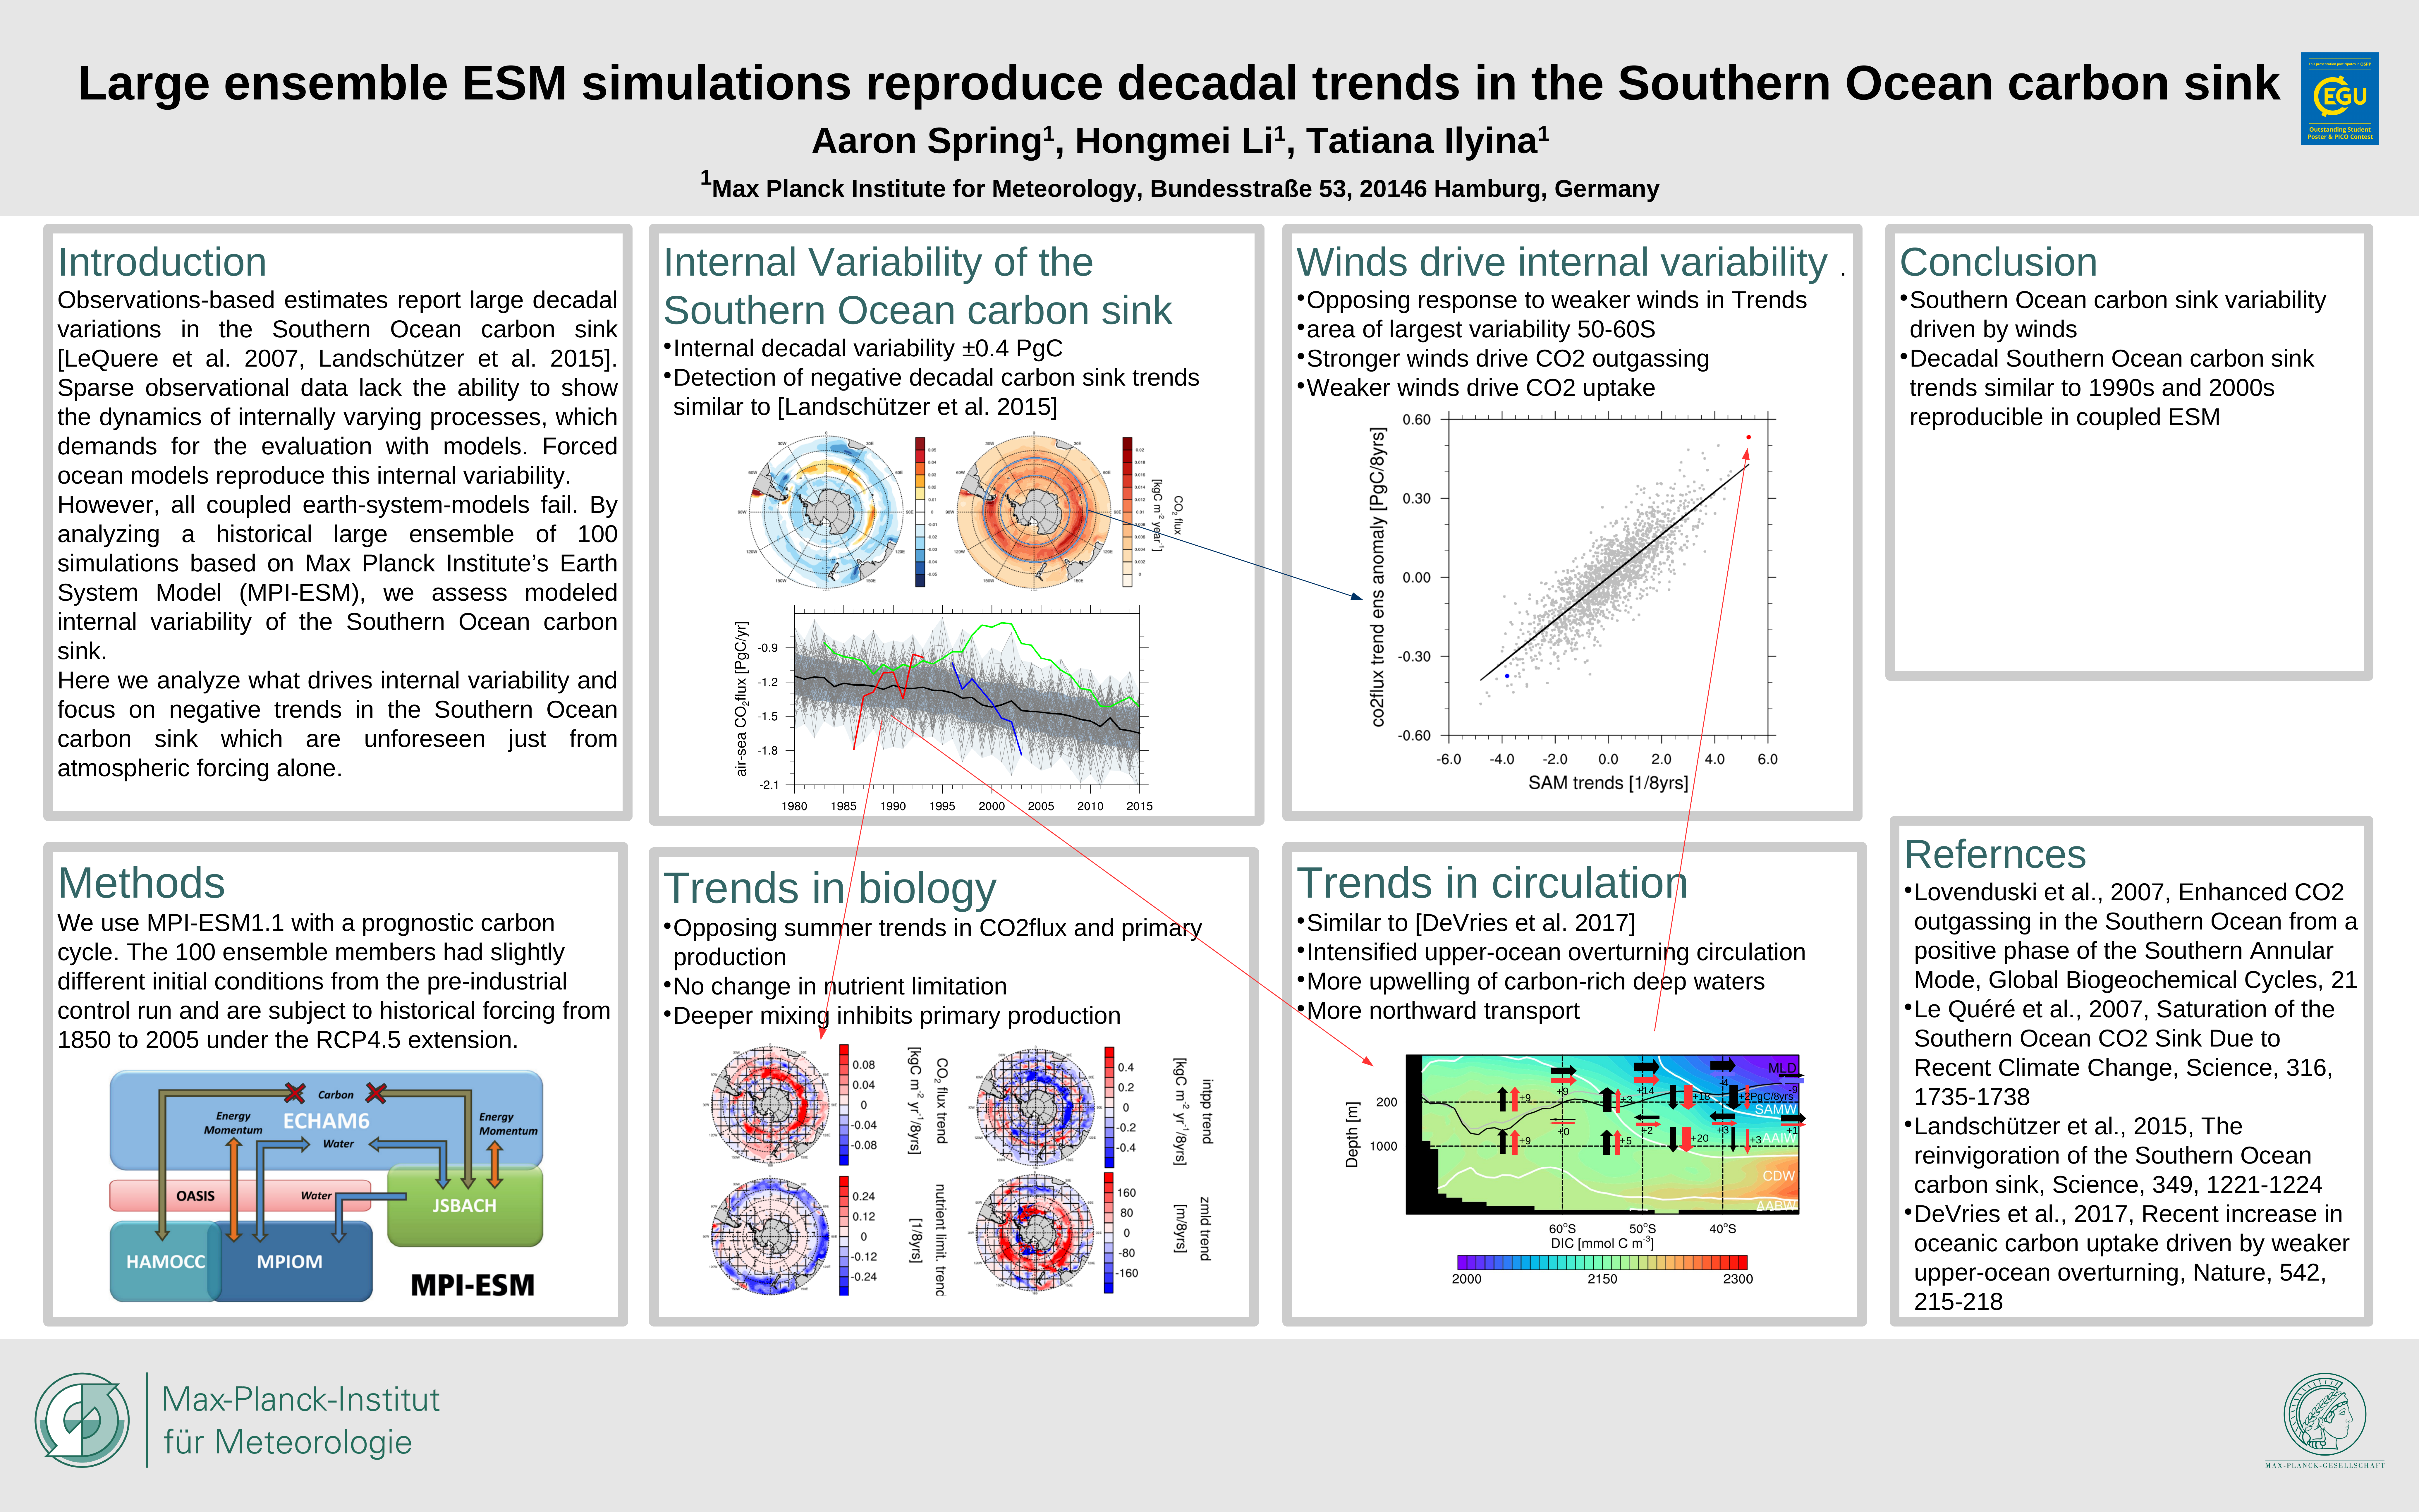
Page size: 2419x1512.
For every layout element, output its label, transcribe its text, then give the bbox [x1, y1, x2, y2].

picture [702, 1040, 1216, 1299]
text_box [982, 457, 1088, 563]
text_box Conclusion Southern Ocean carbon sink variability driven by winds Decadal Southern Ocean carbon sink trends similar to 1990s and 2000s reproducible in coupled ESM [1890, 228, 2369, 676]
picture [2301, 52, 2379, 145]
text_box Winds drive internal variability . Opposing response to weaker winds in Trends area of largest variability 50-60S Stronger winds drive CO2 outgassing Weaker winds drive CO2 uptake [1287, 576, 1692, 817]
text_box Refernces Lovenduski et al., 2007, Enhanced CO2 outgassing in the Southern Ocean from a positive phase of the Southern Annular Mode, Global Biogeochemical Cycles, 21 Le Quéré et al., 2007, Saturation of the Southern Ocean CO2 Sink Due to Recent Climate Change, Science, 316, 1735-1738 Landschützer et al., 2015, The reinvigoration of the Southern Ocean carbon sink, Science, 349, 1221-1224 DeVries et al., 2017, Recent increase in oceanic carbon uptake driven by weaker upper-ocean overturning, Nature, 542, 215-218 [1894, 821, 2369, 1322]
picture [1363, 405, 1784, 795]
picture [35, 1372, 439, 1468]
text_box Introduction Observations-based estimates report large decadal variations in the Southern Ocean carbon sink [LeQuere et al. 2007, Landschützer et al. 2015]. Sparse observational data lack the ability to show the dynamics of internally varying processes, which demands for the evaluation with models. Forced ocean models reproduce this internal variability. However, all coupled earth-system-models fail. By analyzing a historical large ensemble of 100 simulations based on Max Planck Institute’s Earth System Model (MPI-ESM), we assess modeled internal variability of the Southern Ocean carbon sink. Here we analyze what drives internal variability and focus on negative trends in the Southern Ocean carbon sink which are unforeseen just from atmospheric forcing alone. [48, 228, 628, 817]
picture [105, 1066, 546, 1305]
text_box Internal Variability of the Southern Ocean carbon sink Internal decadal variability ±0.4 PgC Detection of negative decadal carbon sink trends similar to [Landschützer et al. 2015] [654, 228, 1260, 821]
text_box Large ensemble ESM simulations reproduce decadal trends in the Southern Ocean carbon sink Aaron Spring1, Hongmei Li1, Tatiana Ilyina1 1Max Planck Institute for Meteorology, Bundesstraße 53, 20146 Hamburg, Germany [53, 49, 2309, 229]
picture [734, 429, 1185, 593]
picture [2265, 1373, 2384, 1468]
picture [733, 601, 1156, 814]
text_box Winds drive internal variability . Opposing response to weaker winds in Trends area of largest variability 50-60S Stronger winds drive CO2 outgassing Weaker winds drive CO2 uptake [1287, 228, 1858, 817]
text_box Trends in biology Opposing summer trends in CO2flux and primary production No change in nutrient limitation Deeper mixing inhibits primary production [1080, 852, 1254, 979]
text_box Methods We use MPI-ESM1.1 with a prognostic carbon cycle. The 100 ensemble members had slightly different initial conditions from the pre-industrial control run and are subject to historical forcing from 1850 to 2005 under the RCP4.5 extension. [48, 847, 623, 1322]
picture [984, 459, 1086, 561]
text_box Trends in circulation Similar to [DeVries et al. 2017] Intensified upper-ocean overturning circulation More upwelling of carbon-rich deep waters More northward transport [1287, 847, 1862, 1322]
text_box Internal Variability of the Southern Ocean carbon sink Internal decadal variability ±0.4 PgC Detection of negative decadal carbon sink trends similar to [Landschützer et al. 2015] [863, 814, 1035, 821]
picture [1343, 1049, 1808, 1286]
text_box Trends in biology Opposing summer trends in CO2flux and primary production No change in nutrient limitation Deeper mixing inhibits primary production [654, 852, 1254, 1322]
